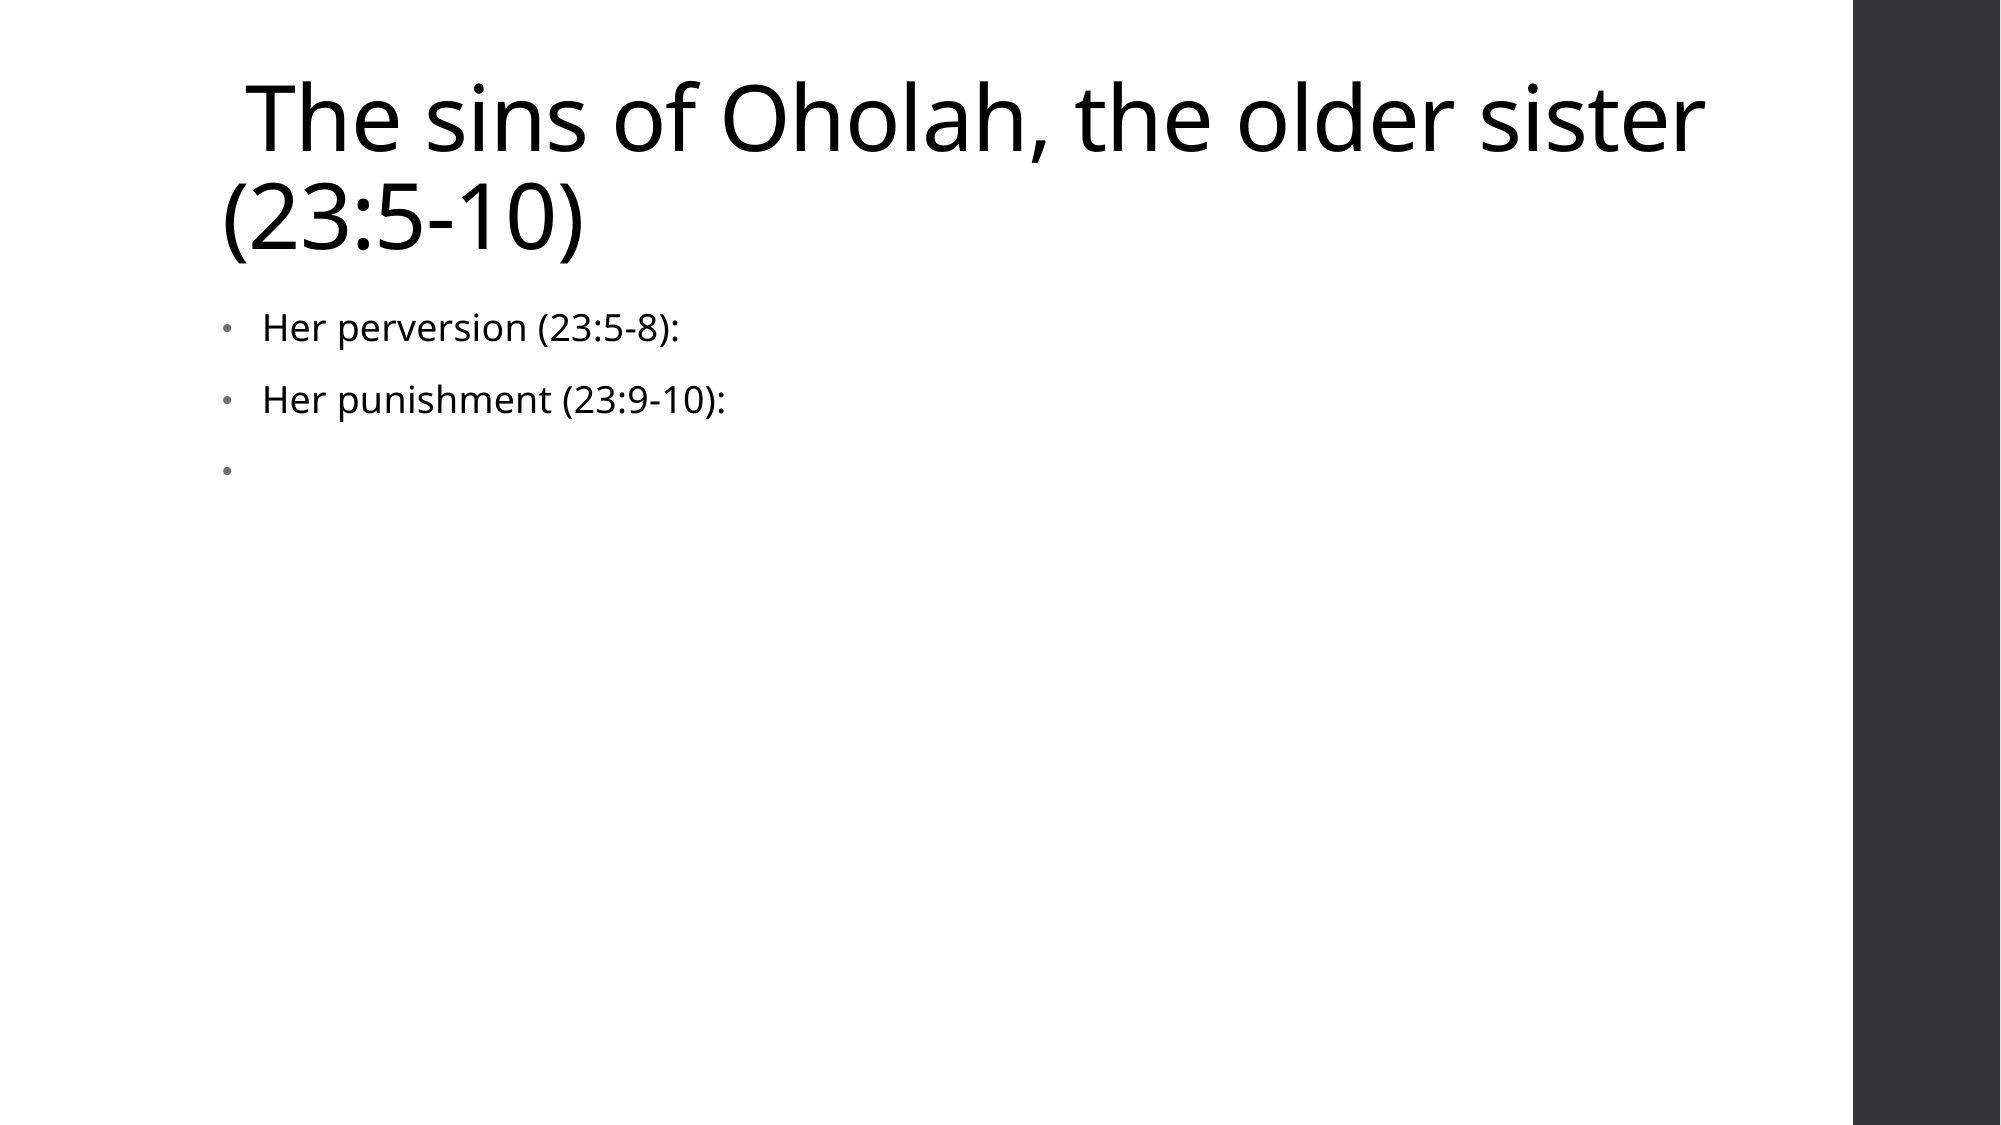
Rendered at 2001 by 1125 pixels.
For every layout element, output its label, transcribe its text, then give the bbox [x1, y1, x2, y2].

list Her perversion (23:5-8): Her punishment (23:9-10): [206, 299, 1617, 1014]
title The sins of Oholah, the older sister (23:5-10) [206, 60, 1797, 278]
